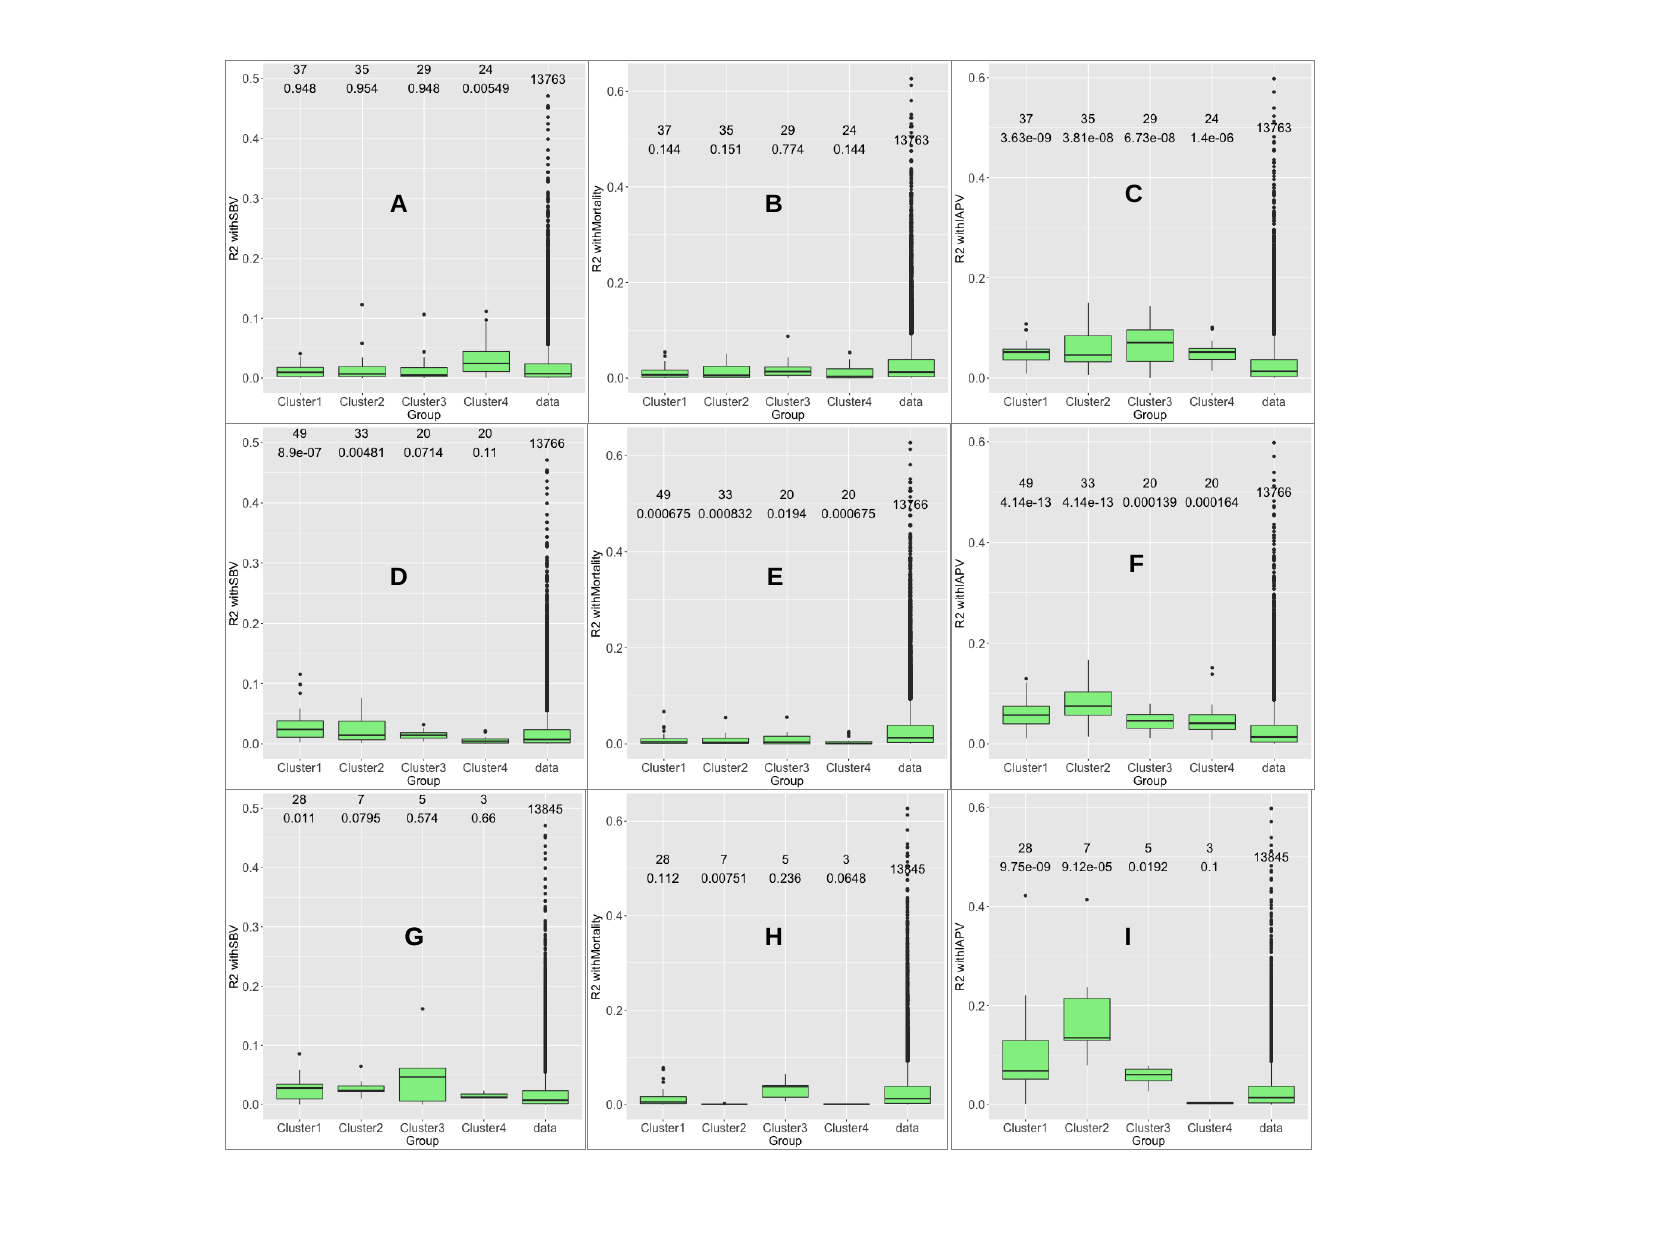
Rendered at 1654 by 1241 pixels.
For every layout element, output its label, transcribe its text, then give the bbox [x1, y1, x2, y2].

text_box I [1109, 915, 1156, 973]
text_box D [375, 555, 421, 613]
text_box F [1114, 542, 1160, 586]
text_box B [750, 182, 796, 241]
text_box G [389, 915, 436, 973]
picture [225, 59, 1315, 1150]
text_box E [752, 555, 798, 601]
text_box A [375, 182, 421, 241]
text_box H [750, 915, 796, 973]
text_box C [1110, 172, 1156, 231]
